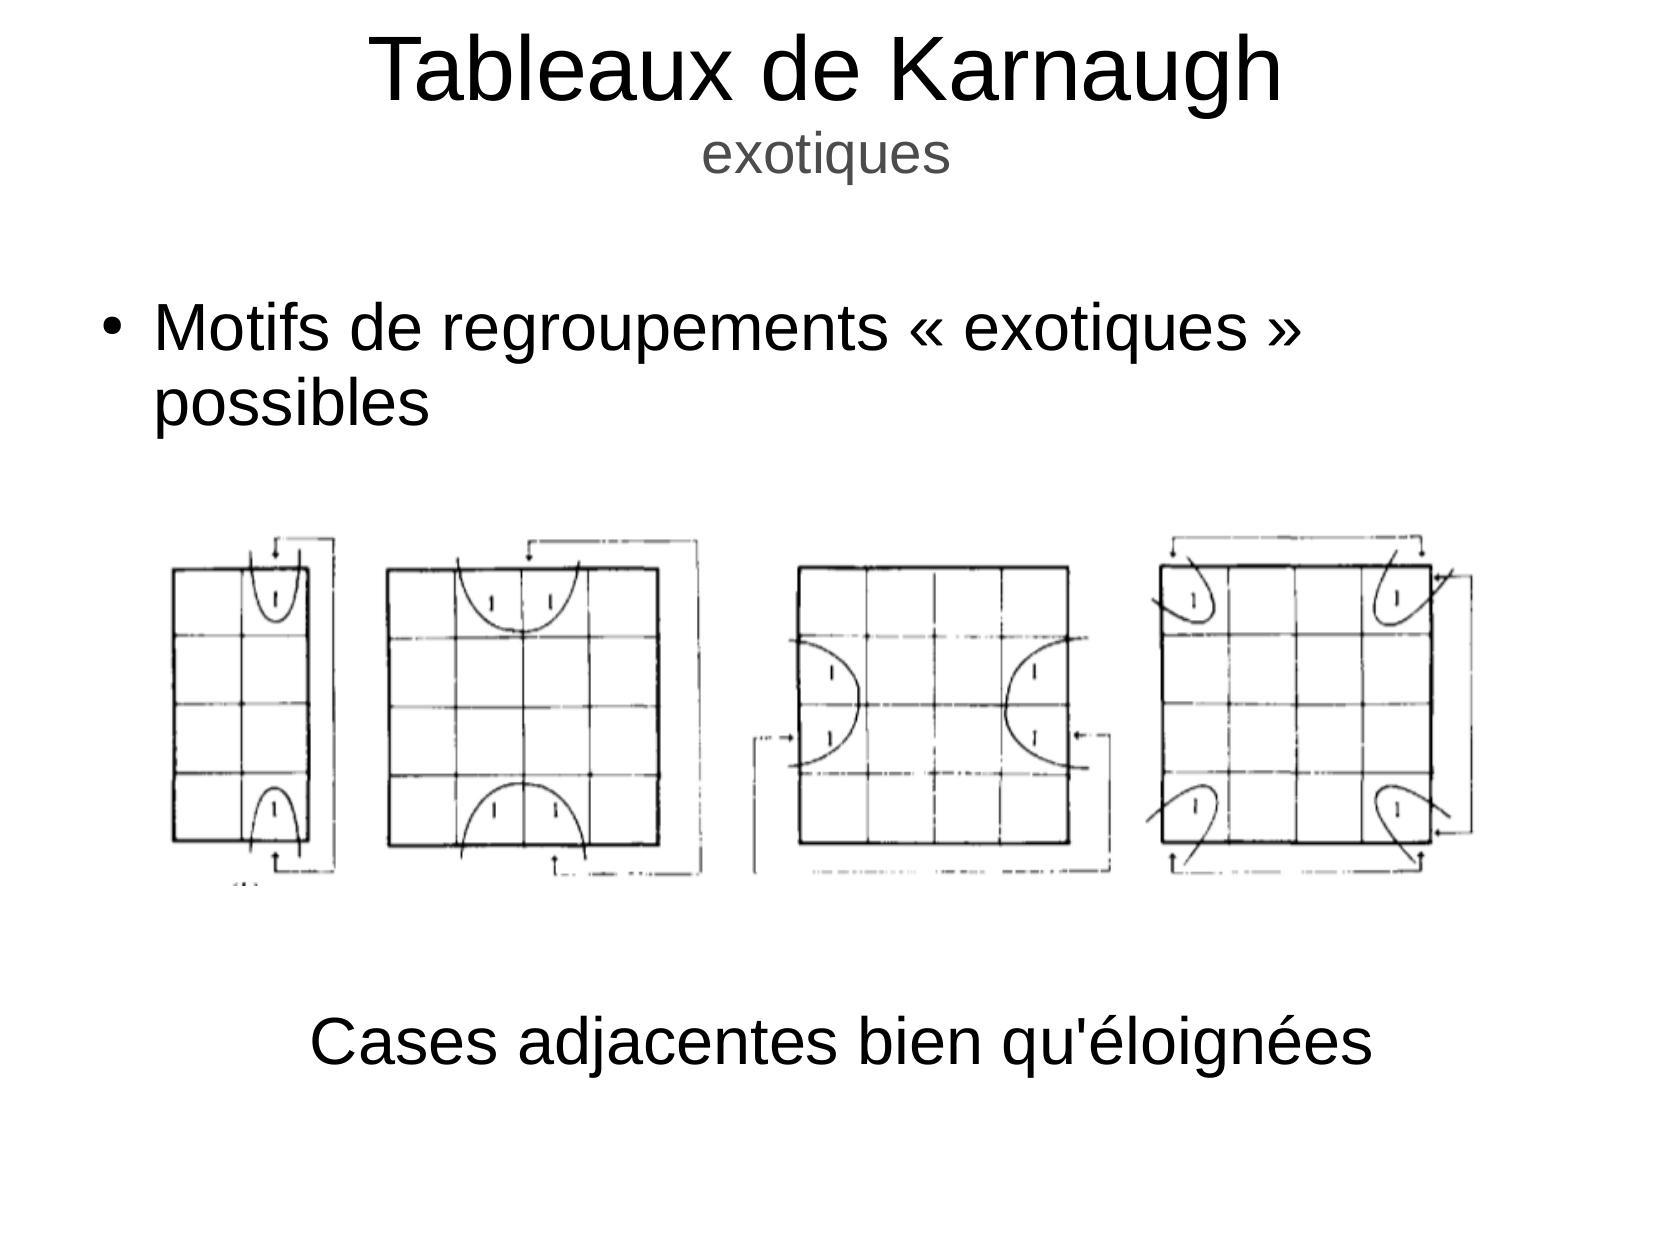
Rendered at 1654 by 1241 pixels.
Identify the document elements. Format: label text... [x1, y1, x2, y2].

picture [141, 495, 1526, 886]
title Tableaux de Karnaugh exotiques [82, 17, 1571, 289]
text_box Cases adjacentes bien qu'éloignées [295, 997, 1395, 1087]
list Motifs de regroupements « exotiques » possibles [82, 290, 1538, 1109]
